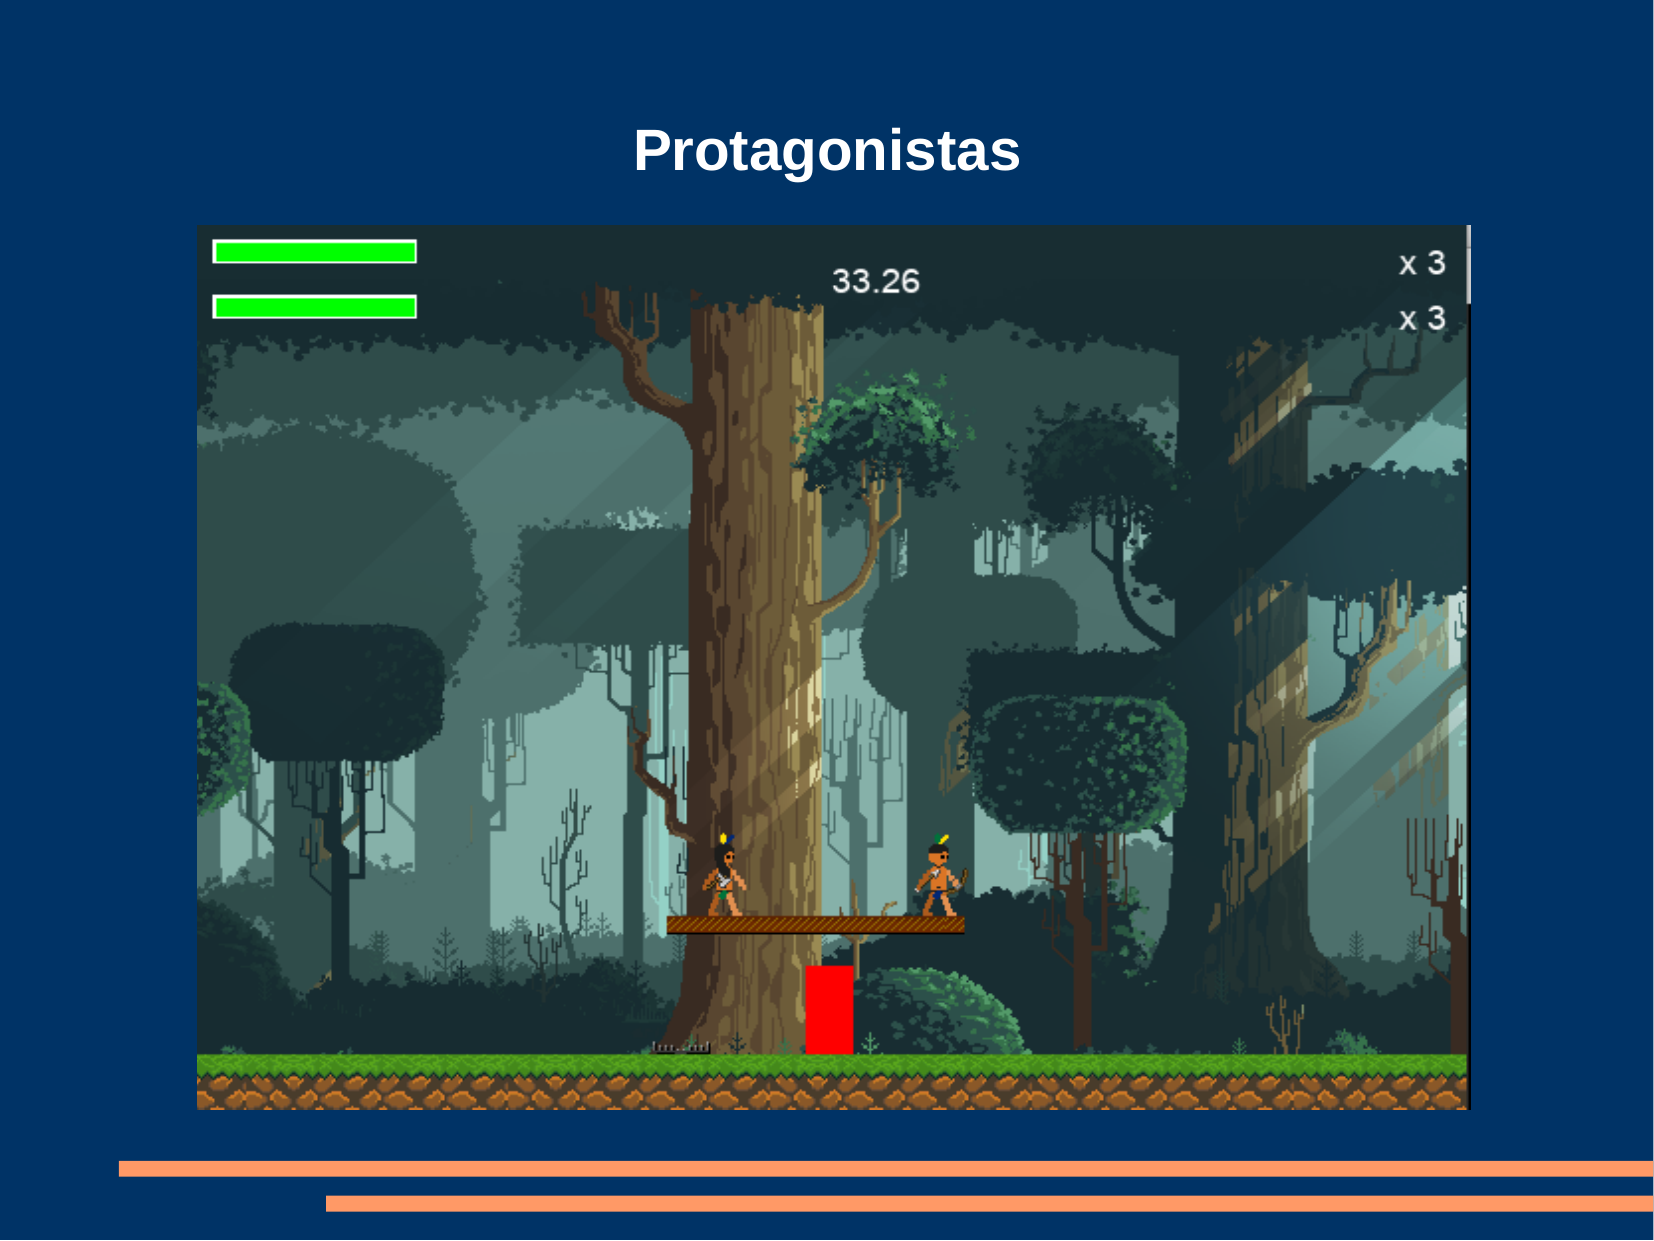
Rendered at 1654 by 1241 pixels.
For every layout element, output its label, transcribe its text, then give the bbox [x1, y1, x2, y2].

picture [197, 225, 1471, 1111]
title Protagonistas [121, 46, 1534, 254]
